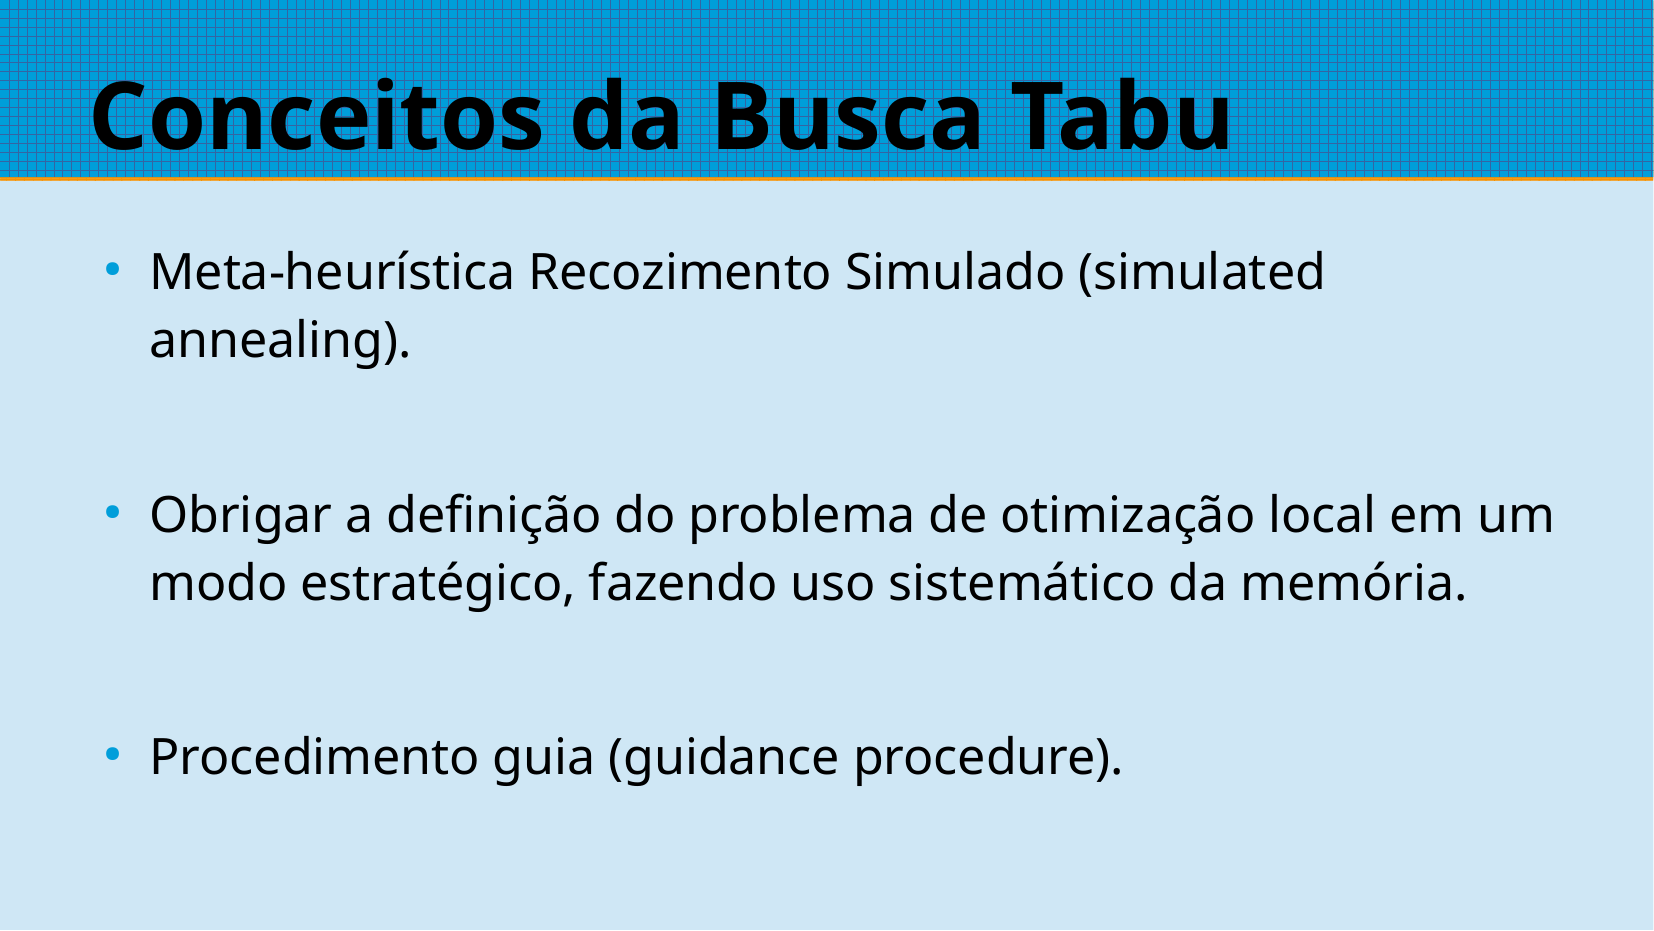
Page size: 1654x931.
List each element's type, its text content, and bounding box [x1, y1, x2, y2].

list Meta-heurística Recozimento Simulado (simulated annealing). Obrigar a definição do problema de otimização local em um modo estratégico, fazendo uso sistemático da memória. Procedimento guia (guidance procedure). [88, 236, 1565, 813]
title Conceitos da Busca Tabu [88, 14, 1565, 178]
